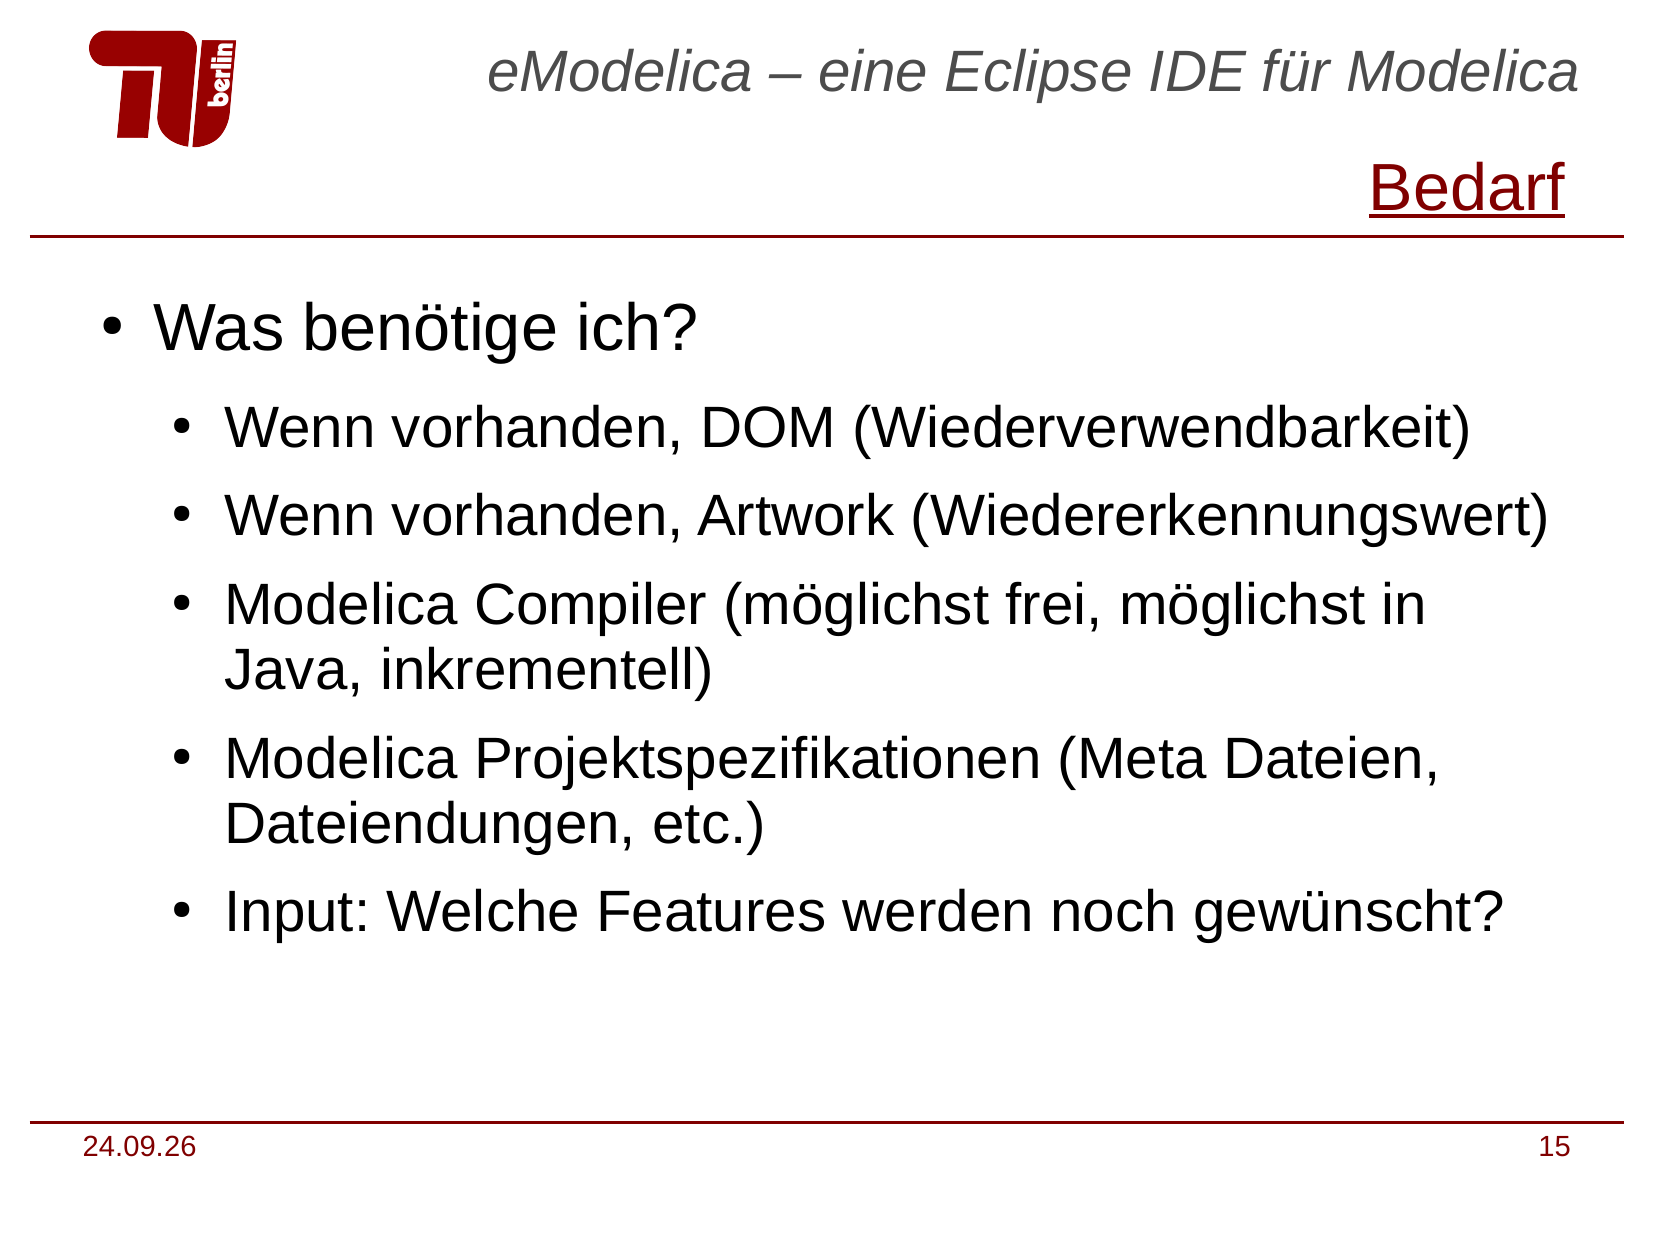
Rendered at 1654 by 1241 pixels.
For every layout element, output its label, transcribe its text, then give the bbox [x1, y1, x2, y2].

list Was benötige ich? Wenn vorhanden, DOM (Wiederverwendbarkeit) Wenn vorhanden, Artwork (Wiedererkennungswert) Modelica Compiler (möglichst frei, möglichst in Java, inkrementell) Modelica Projektspezifikationen (Meta Dateien, Dateiendungen, etc.) Input: Welche Features werden noch gewünscht? [82, 290, 1571, 1094]
title Bedarf [76, 149, 1565, 225]
picture [88, 29, 237, 148]
